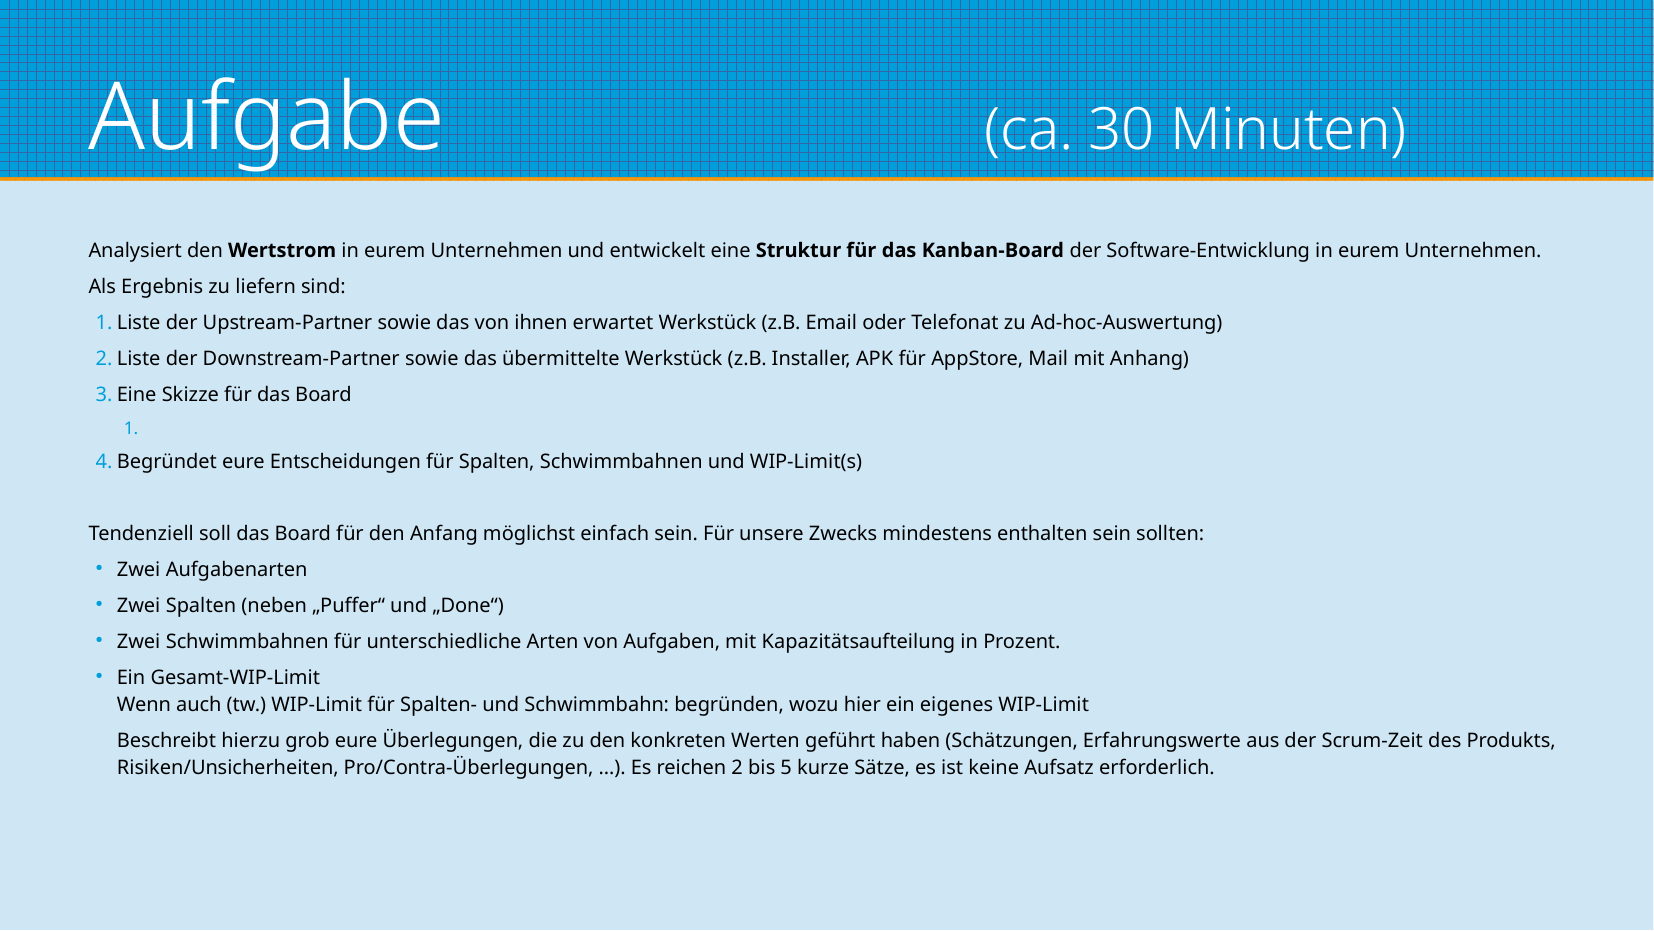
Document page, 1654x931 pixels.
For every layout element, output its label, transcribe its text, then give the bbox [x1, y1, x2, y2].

list Analysiert den Wertstrom in eurem Unternehmen und entwickelt eine Struktur für das Kanban-Board der Software-Entwicklung in eurem Unternehmen. Als Ergebnis zu liefern sind: Liste der Upstream-Partner sowie das von ihnen erwartet Werkstück (z.B. Email oder Telefonat zu Ad-hoc-Auswertung) Liste der Downstream-Partner sowie das übermittelte Werkstück (z.B. Installer, APK für AppStore, Mail mit Anhang) Eine Skizze für das Board Begründet eure Entscheidungen für Spalten, Schwimmbahnen und WIP-Limit(s) Tendenziell soll das Board für den Anfang möglichst einfach sein. Für unsere Zwecks mindestens enthalten sein sollten: Zwei Aufgabenarten Zwei Spalten (neben „Puffer“ und „Done“) Zwei Schwimmbahnen für unterschiedliche Arten von Aufgaben, mit Kapazitätsaufteilung in Prozent. Ein Gesamt-WIP-Limit Wenn auch (tw.) WIP-Limit für Spalten- und Schwimmbahn: begründen, wozu hier ein eigenes WIP-Limit Beschreibt hierzu grob eure Überlegungen, die zu den konkreten Werten geführt haben (Schätzungen, Erfahrungswerte aus der Scrum-Zeit des Produkts, Risiken/Unsicherheiten, Pro/Contra-Überlegungen, …). Es reichen 2 bis 5 kurze Sätze, es ist keine Aufsatz erforderlich. [88, 236, 1565, 813]
title Aufgabe (ca. 30 Minuten) [88, 14, 1565, 178]
